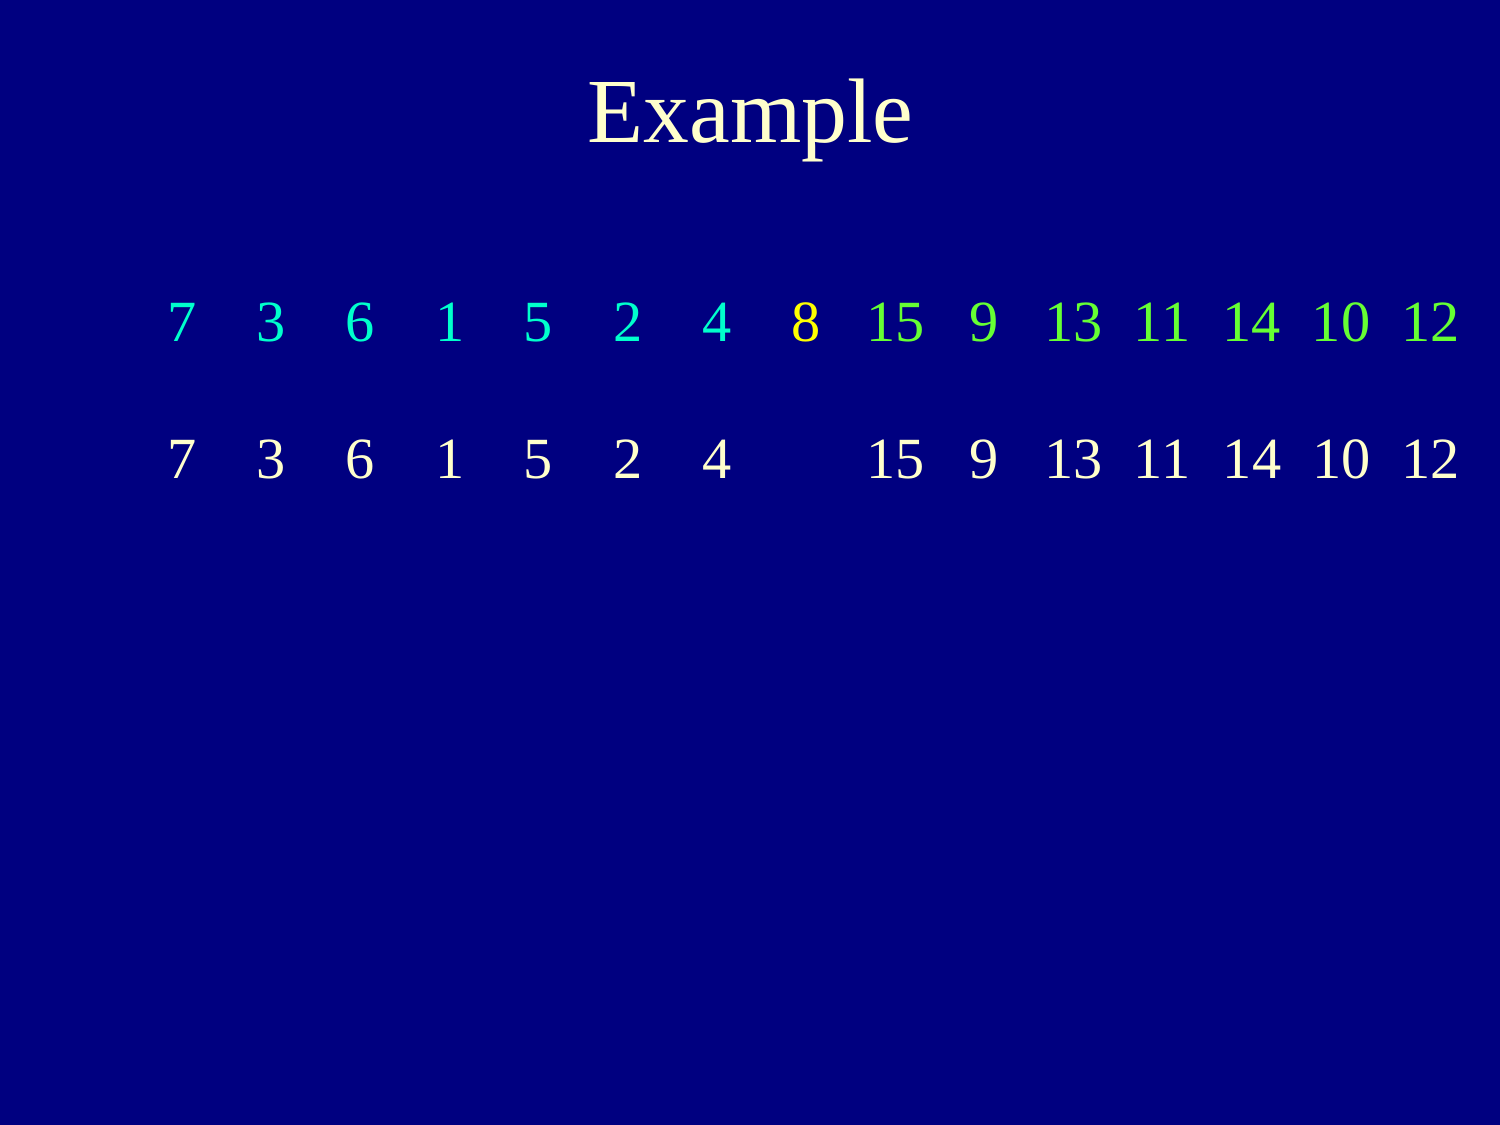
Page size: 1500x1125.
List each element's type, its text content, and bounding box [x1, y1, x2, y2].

table_header 4 [673, 413, 761, 500]
table_header 10 [1297, 275, 1386, 362]
table_header 8 [761, 275, 851, 362]
table_header 7 [137, 413, 227, 500]
table_header 11 [1119, 413, 1207, 500]
table_header 9 [940, 275, 1029, 362]
table_header 14 [1207, 413, 1297, 500]
table_header 13 [1029, 275, 1118, 362]
table_header 10 [1297, 413, 1386, 500]
table_header 13 [1029, 413, 1119, 500]
table_header 15 [851, 275, 940, 362]
table_header 12 [1386, 275, 1475, 362]
table_header 3 [227, 413, 316, 500]
table_header 12 [1386, 413, 1475, 500]
table_header 6 [316, 275, 405, 362]
table_header 11 [1118, 275, 1207, 362]
table_header 3 [227, 275, 316, 362]
table_header 1 [405, 413, 494, 500]
table_header 7 [137, 275, 227, 362]
table_header 6 [316, 413, 405, 500]
table_header 2 [583, 275, 673, 362]
table_header 2 [583, 413, 673, 500]
title Example [22, 43, 1480, 169]
table_header 5 [494, 413, 583, 500]
table_header 5 [494, 275, 583, 362]
table_header 14 [1207, 275, 1297, 362]
table_header 15 [851, 413, 940, 500]
table_header 9 [940, 413, 1029, 500]
table_header 1 [405, 275, 494, 362]
table_header 4 [673, 275, 761, 362]
